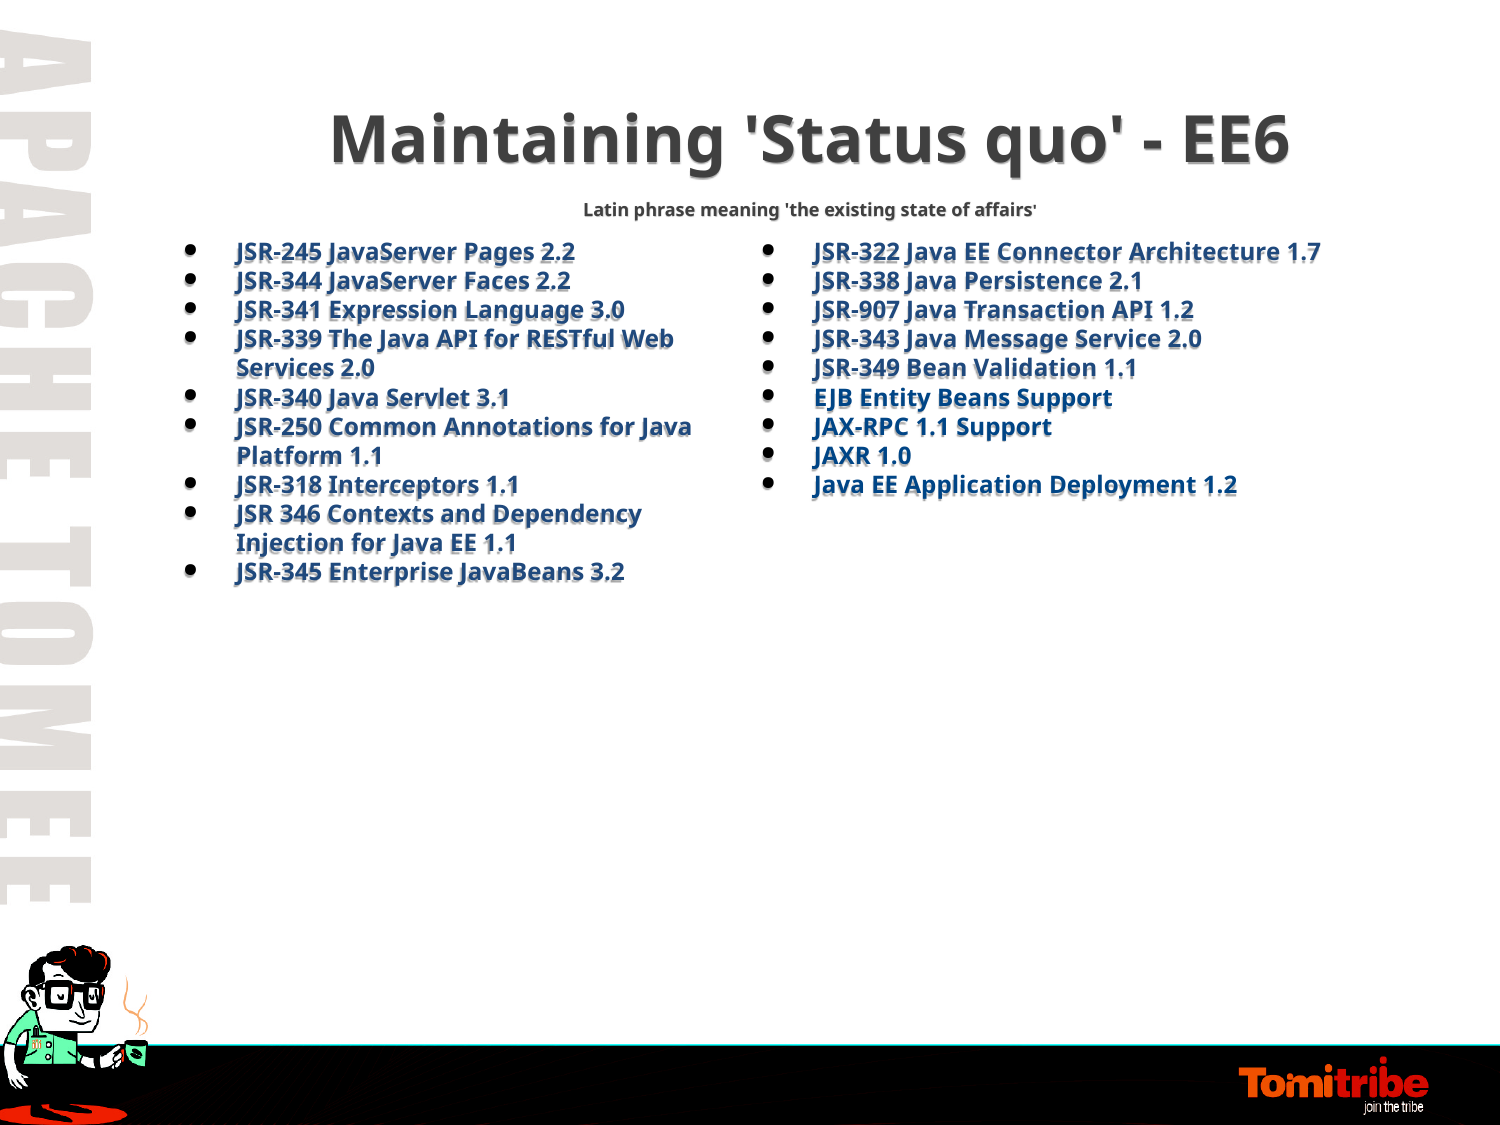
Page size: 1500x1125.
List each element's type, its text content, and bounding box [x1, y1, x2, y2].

title Maintaining 'Status quo' - EE6 Latin phrase meaning 'the existing state of affairs' [224, 59, 1396, 213]
picture [0, 0, 1500, 1125]
list JSR-245 JavaServer Pages 2.2 JSR-344 JavaServer Faces 2.2 JSR-341 Expression Language 3.0 JSR-339 The Java API for RESTful Web Services 2.0 JSR-340 Java Servlet 3.1 JSR-250 Common Annotations for Java Platform 1.1 JSR-318 Interceptors 1.1 JSR 346 Contexts and Dependency Injection for Java EE 1.1 JSR-345 Enterprise JavaBeans 3.2 [165, 236, 734, 1017]
list JSR-322 Java EE Connector Architecture 1.7 JSR-338 Java Persistence 2.1 JSR-907 Java Transaction API 1.2 JSR-343 Java Message Service 2.0 JSR-349 Bean Validation 1.1 EJB Entity Beans Support JAX-RPC 1.1 Support JAXR 1.0 Java EE Application Deployment 1.2 [743, 236, 1335, 945]
